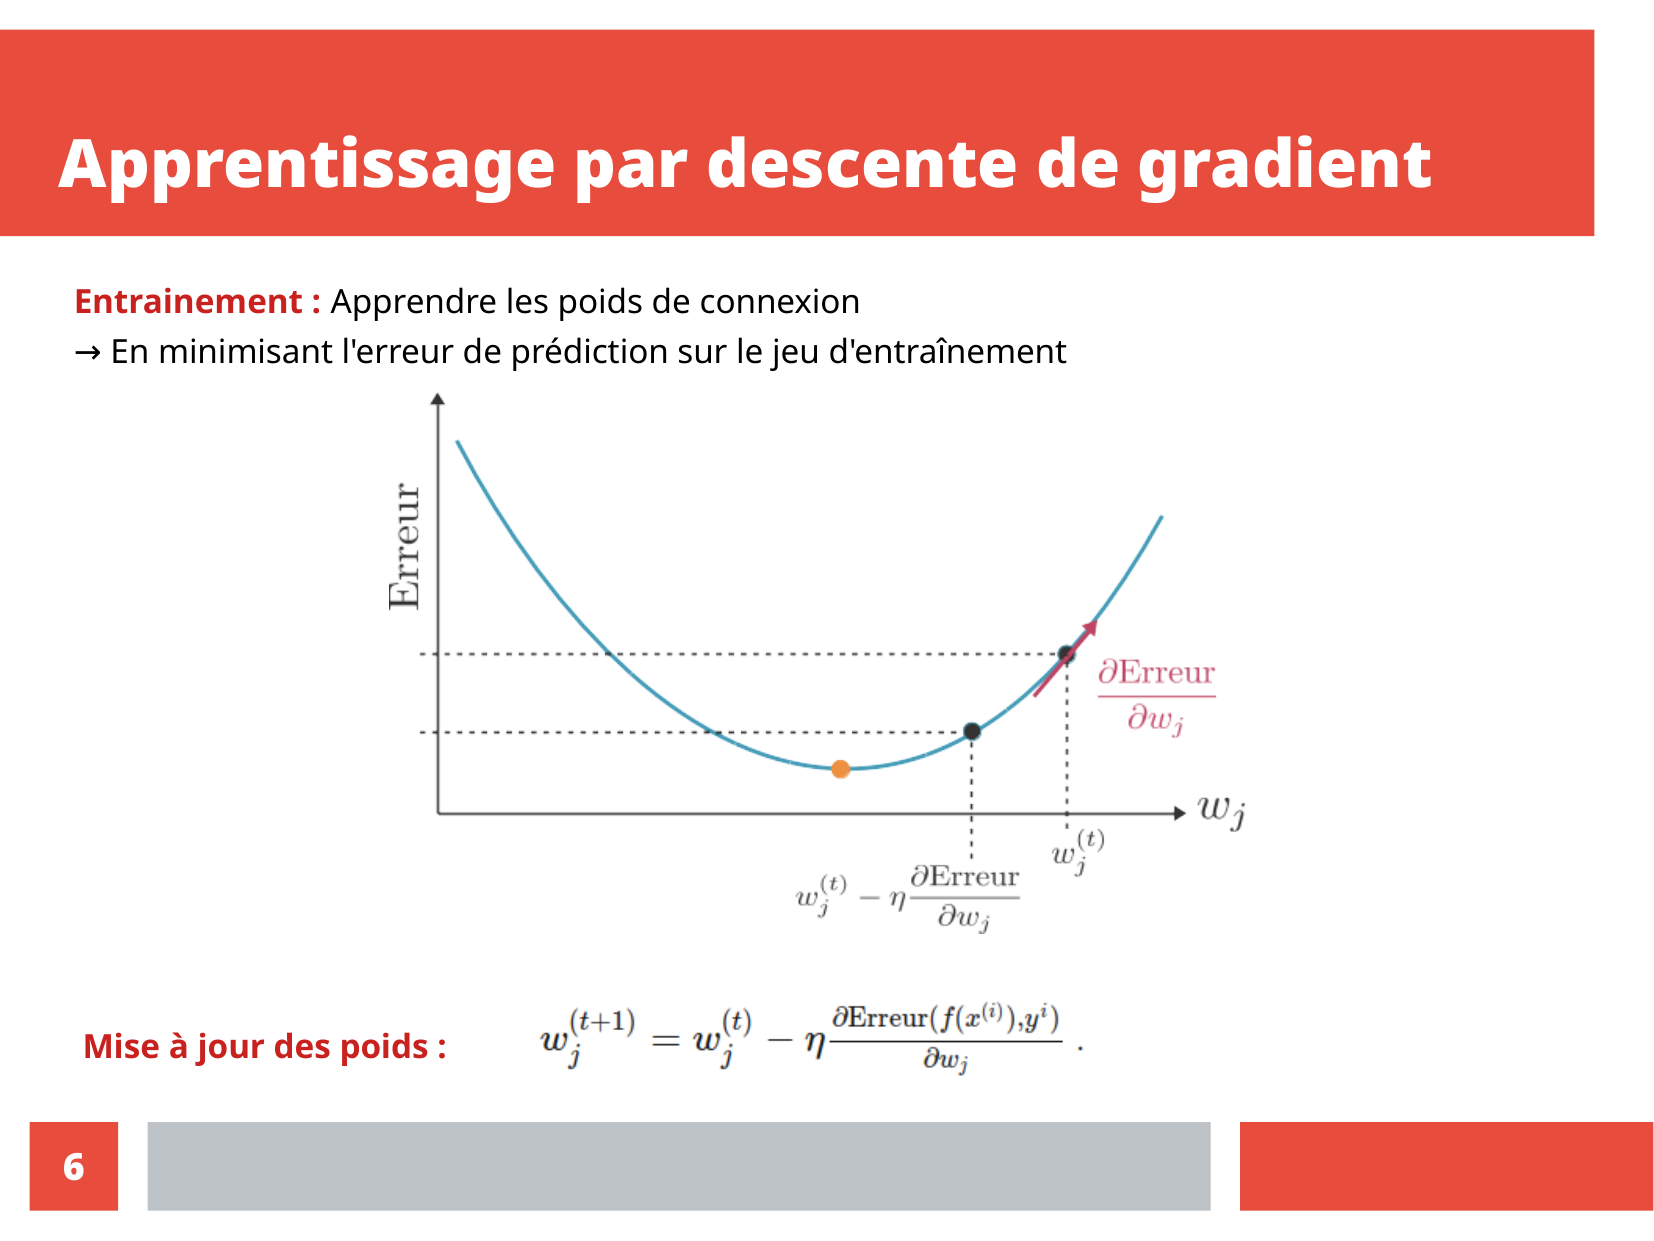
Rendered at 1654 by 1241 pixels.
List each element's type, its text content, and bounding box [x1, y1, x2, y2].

text_box Mise à jour des poids : [67, 1015, 517, 1070]
picture [517, 997, 1099, 1115]
text_box Entrainement : Apprendre les poids de connexion → En minimisant l'erreur de prédiction sur le jeu d'entraînement [59, 270, 1167, 367]
title Apprentissage par descente de gradient [59, 59, 1595, 207]
picture [389, 392, 1248, 934]
